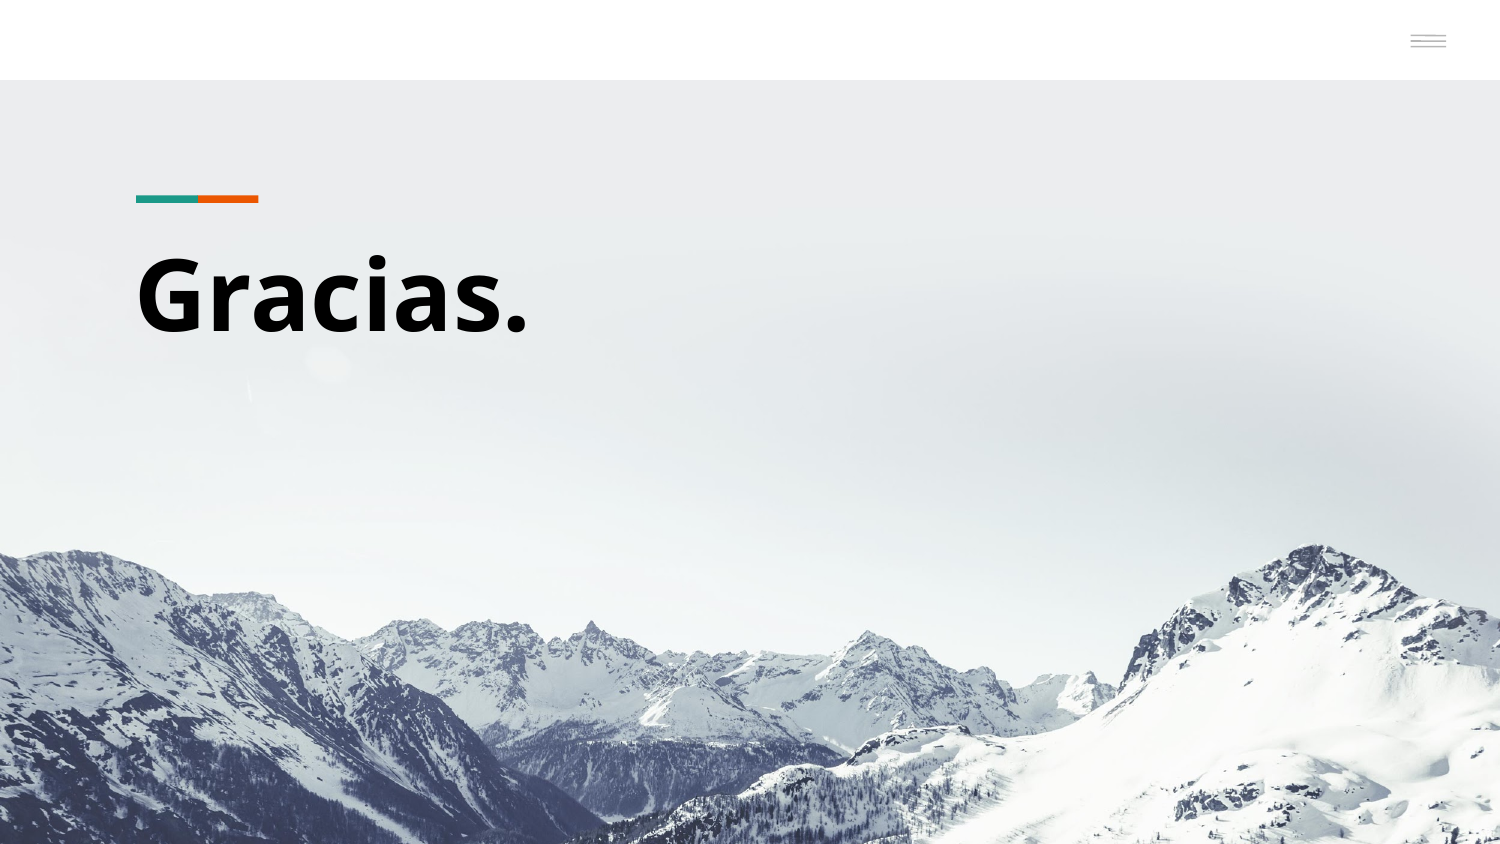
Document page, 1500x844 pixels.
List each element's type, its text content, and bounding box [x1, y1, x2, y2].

title Gracias. [119, 216, 1381, 490]
picture [0, 80, 1500, 791]
